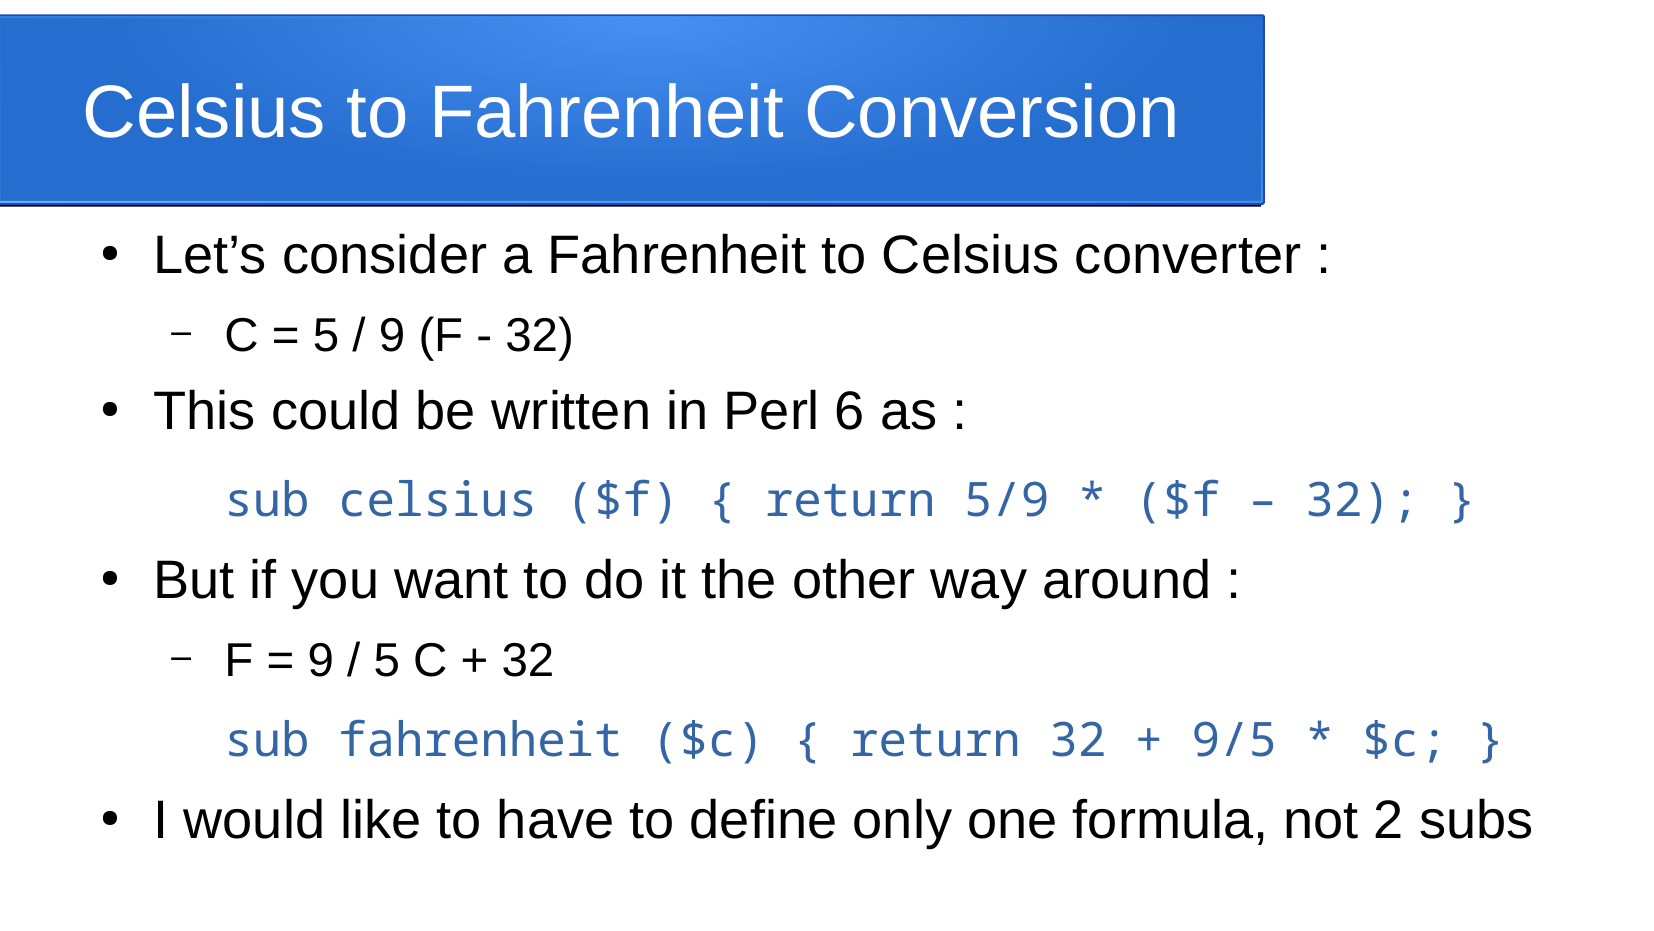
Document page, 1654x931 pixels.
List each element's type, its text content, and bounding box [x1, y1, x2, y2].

title Celsius to Fahrenheit Conversion [82, 35, 1235, 189]
list Let’s consider a Fahrenheit to Celsius converter : C = 5 / 9 (F - 32) This could be written in Perl 6 as : sub celsius ($f) { return 5/9 * ($f – 32); } But if you want to do it the other way around : F = 9 / 5 C + 32 sub fahrenheit ($c) { return 32 + 9/5 * $c; } I would like to have to define only one formula, not 2 subs [82, 224, 1571, 898]
